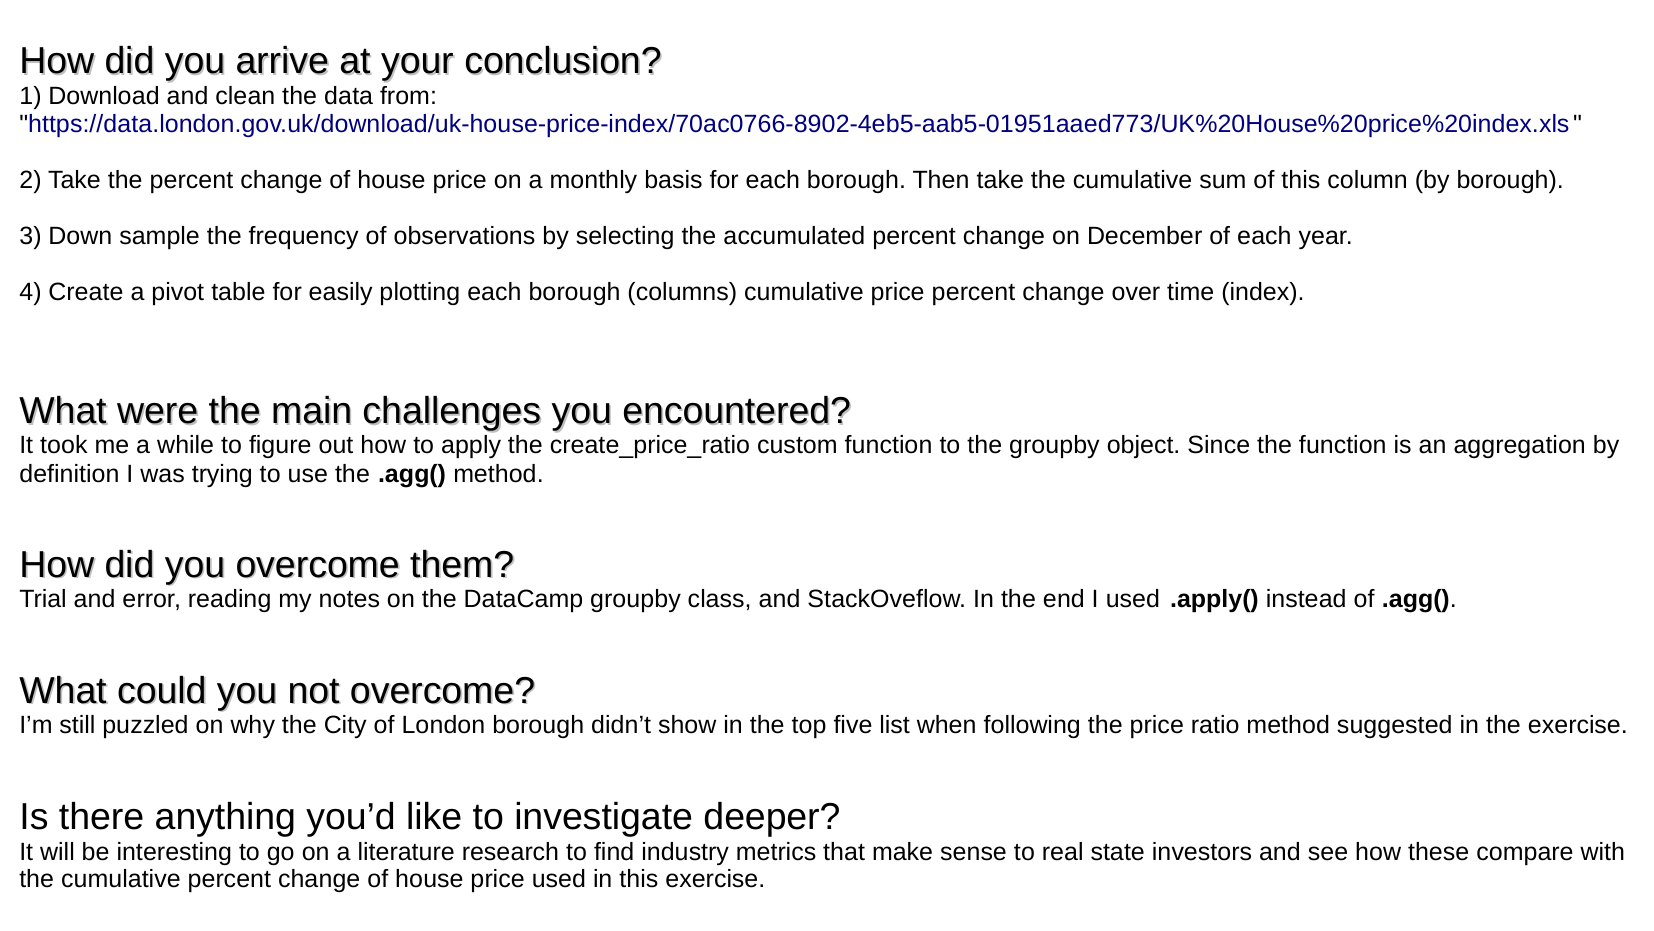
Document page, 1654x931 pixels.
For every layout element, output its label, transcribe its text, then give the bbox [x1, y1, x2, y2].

text_box How did you arrive at your conclusion? 1) Download and clean the data from: "https://data.london.gov.uk/download/uk-house-price-index/70ac0766-8902-4eb5-aab5-01951aaed773/UK%20House%20price%20index.xls" 2) Take the percent change of house price on a monthly basis for each borough. Then take the cumulative sum of this column (by borough). 3) Down sample the frequency of observations by selecting the accumulated percent change on December of each year. 4) Create a pivot table for easily plotting each borough (columns) cumulative price percent change over time (index). What were the main challenges you encountered? It took me a while to figure out how to apply the create_price_ratio custom function to the groupby object. Since the function is an aggregation by definition I was trying to use the .agg() method. How did you overcome them? Trial and error, reading my notes on the DataCamp groupby class, and StackOveflow. In the end I used .apply() instead of .agg(). What could you not overcome? I’m still puzzled on why the City of London borough didn’t show in the top five list when following the price ratio method suggested in the exercise. Is there anything you’d like to investigate deeper? It will be interesting to go on a literature research to find industry metrics that make sense to real state investors and see how these compare with the cumulative percent change of house price used in this exercise. [19, 39, 1640, 916]
